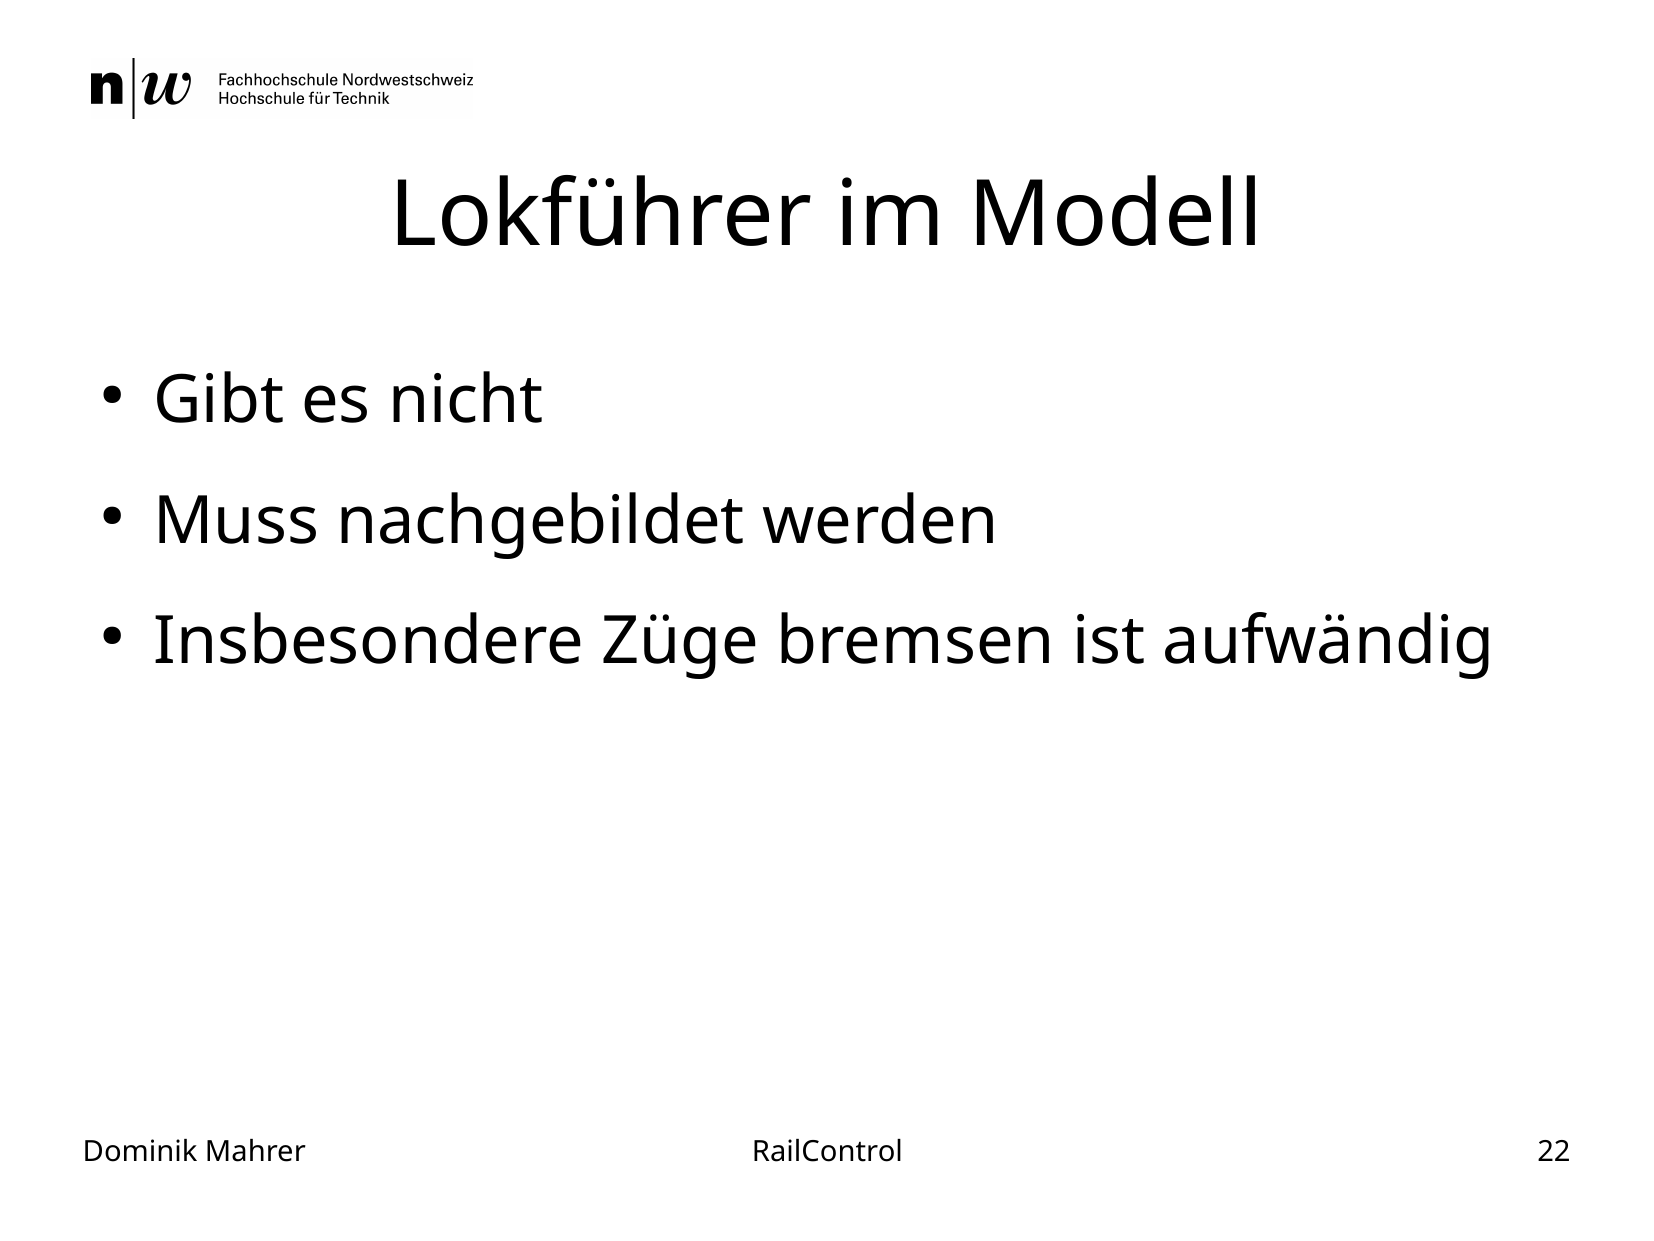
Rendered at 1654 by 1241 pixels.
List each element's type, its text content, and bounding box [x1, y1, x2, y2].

title Lokführer im Modell [82, 153, 1571, 267]
list Gibt es nicht Muss nachgebildet werden Insbesondere Züge bremsen ist aufwändig [82, 351, 1571, 1063]
picture [91, 58, 473, 119]
